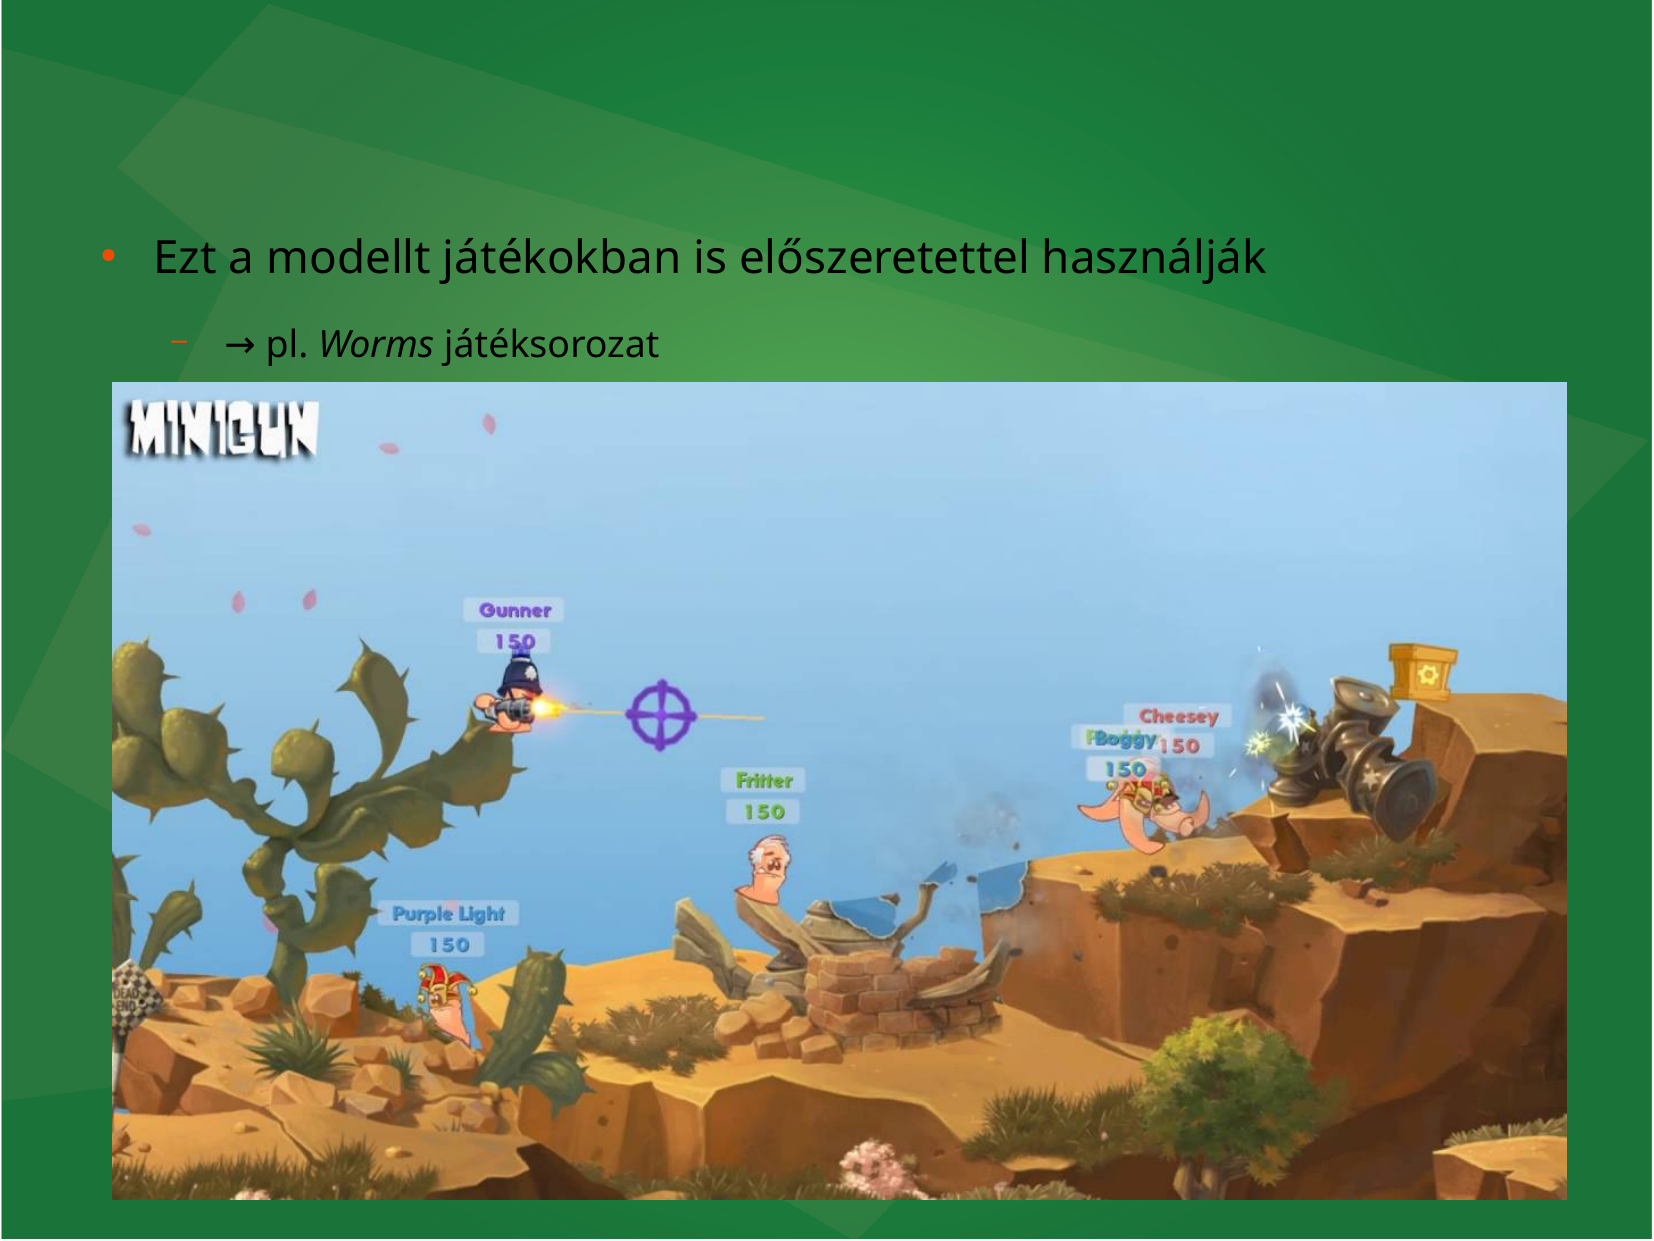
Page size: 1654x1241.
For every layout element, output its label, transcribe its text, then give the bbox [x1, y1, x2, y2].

picture [0, 0, 1652, 1241]
list Ezt a modellt játékokban is előszeretettel használják → pl. Worms játéksorozat [82, 225, 1571, 1093]
